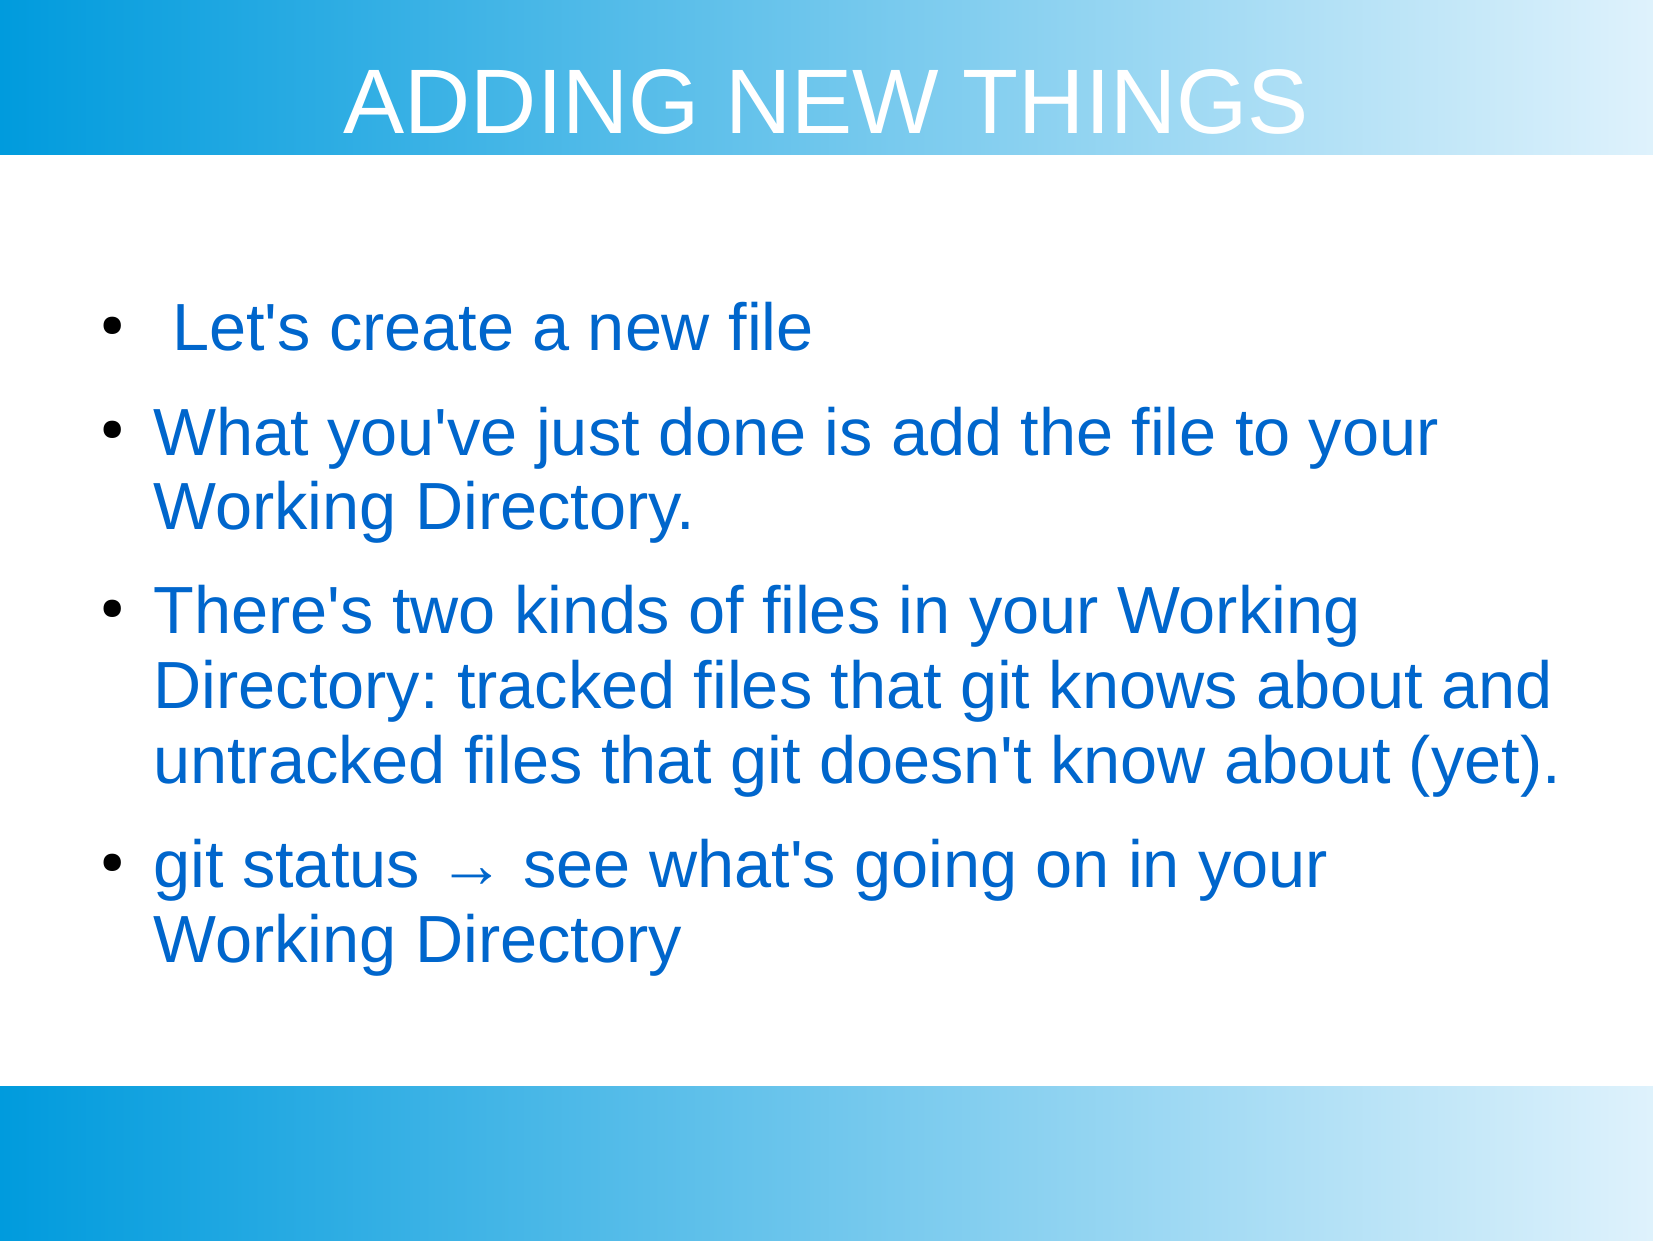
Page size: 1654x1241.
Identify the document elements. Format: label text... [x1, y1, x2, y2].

title ADDING NEW THINGS [82, 49, 1571, 155]
list Let's create a new file What you've just done is add the file to your Working Directory. There's two kinds of files in your Working Directory: tracked files that git knows about and untracked files that git doesn't know about (yet). git status → see what's going on in your Working Directory [82, 290, 1571, 1010]
